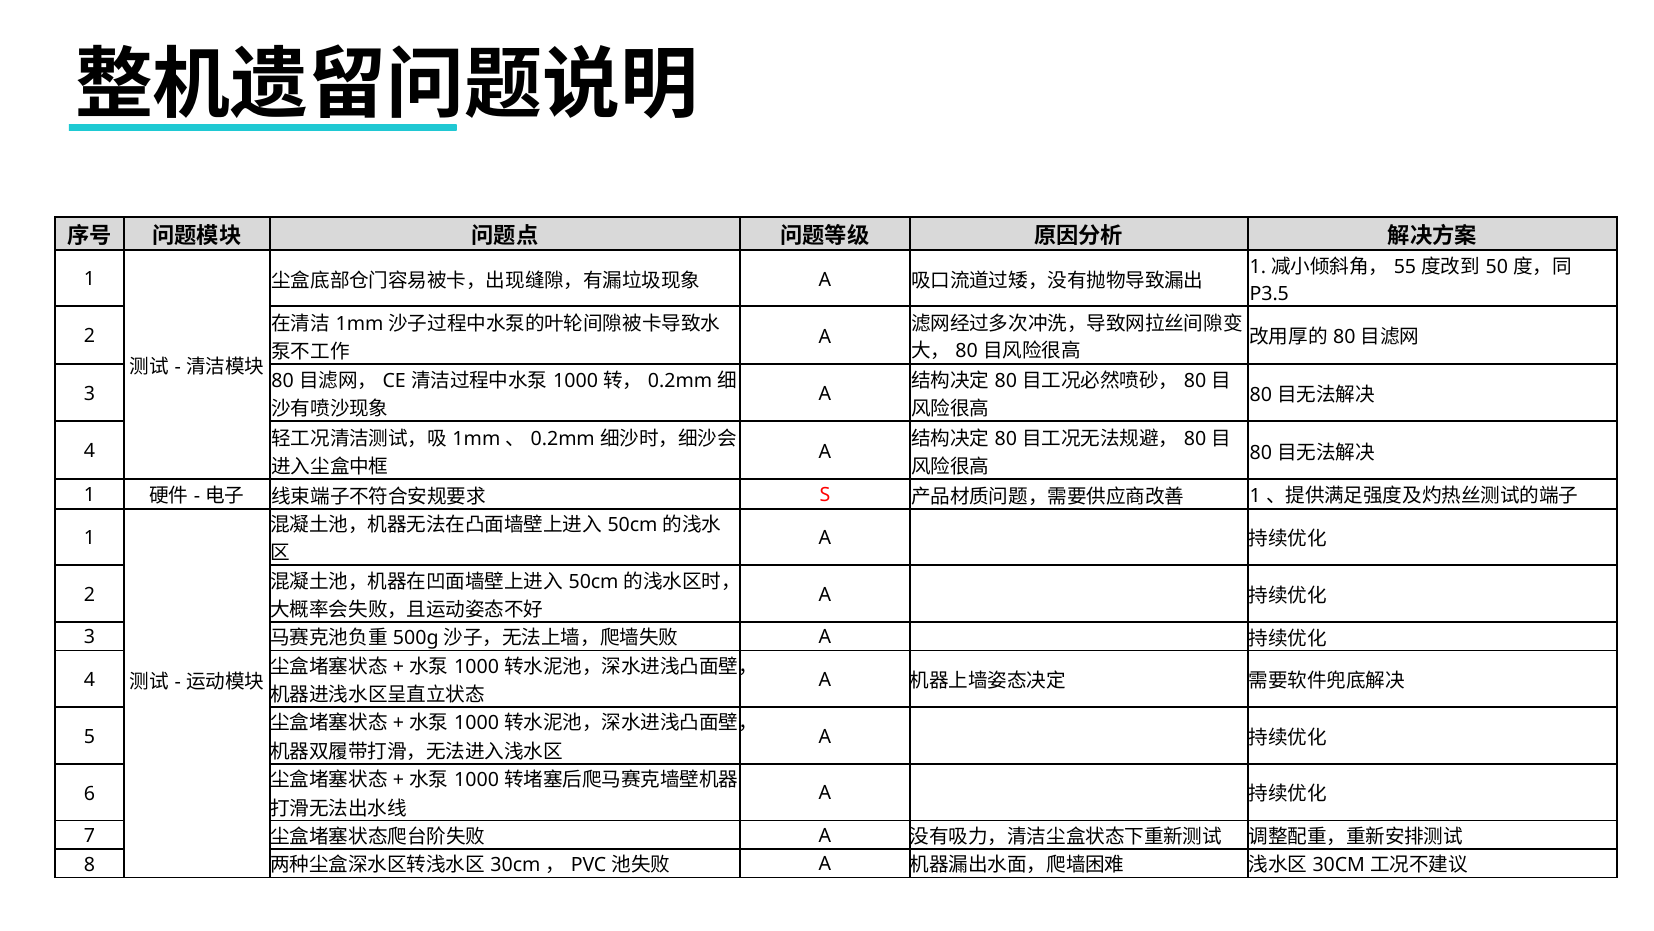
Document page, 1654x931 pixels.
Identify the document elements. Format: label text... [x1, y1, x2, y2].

table_cell 产品材质问题，需要供应商改善 [911, 480, 1247, 508]
table_cell 6 [56, 765, 123, 820]
table_cell 4 [56, 422, 123, 478]
table_cell 持续优化 [1249, 623, 1616, 650]
table_header 问题等级 [741, 218, 909, 249]
table_cell 持续优化 [1249, 566, 1616, 621]
table_cell 结构决定80目工况必然喷砂，80目风险很高 [911, 365, 1247, 420]
table_cell 改用厚的80目滤网 [1249, 307, 1616, 363]
table_cell 1 [56, 480, 123, 508]
table_cell 浅水区30CM工况不建议 [1249, 850, 1616, 877]
table_cell 1、提供满足强度及灼热丝测试的端子 [1249, 480, 1616, 508]
table_cell 需要软件兜底解决 [1249, 651, 1616, 706]
table_header 问题模块 [125, 218, 269, 249]
table_cell 1 [56, 251, 123, 305]
table_cell 1.减小倾斜角，55度改到50度，同P3.5 [1249, 251, 1616, 305]
table_cell 80目无法解决 [1249, 365, 1616, 420]
table_header 原因分析 [911, 218, 1247, 249]
table_cell A [741, 651, 909, 706]
table_cell 持续优化 [1249, 765, 1616, 820]
table_cell S [741, 480, 909, 508]
table_cell [911, 765, 1247, 820]
table_cell 机器上墙姿态决定 [911, 651, 1247, 706]
table_cell 吸口流道过矮，没有抛物导致漏出 [911, 251, 1247, 305]
table_cell 调整配重，重新安排测试 [1249, 821, 1616, 848]
table_cell A [741, 765, 909, 820]
table_cell 3 [56, 365, 123, 420]
table_cell 3 [56, 623, 123, 650]
table_cell [911, 623, 1247, 650]
table_cell 80目无法解决 [1249, 422, 1616, 478]
table_cell A [741, 623, 909, 650]
table_cell 2 [56, 566, 123, 621]
table_cell A [741, 510, 909, 564]
table_cell 滤网经过多次冲洗，导致网拉丝间隙变大，80目风险很高 [911, 307, 1247, 363]
table_cell 马赛克池负重500g沙子，无法上墙，爬墙失败 [271, 623, 739, 650]
table_cell A [741, 365, 909, 420]
table_cell 尘盒堵塞状态+水泵1000转堵塞后爬马赛克墙壁机器打滑无法出水线 [271, 765, 739, 820]
table_cell 尘盒堵塞状态+水泵1000转水泥池，深水进浅凸面壁，机器双履带打滑，无法进入浅水区 [271, 708, 739, 763]
table_cell 在清洁1mm沙子过程中水泵的叶轮间隙被卡导致水泵不工作 [271, 307, 739, 363]
table_cell 80目滤网，CE清洁过程中水泵1000转，0.2mm细沙有喷沙现象 [271, 365, 739, 420]
table_cell A [741, 850, 909, 877]
table_cell 2 [56, 307, 123, 363]
table_cell [911, 510, 1247, 564]
table_cell 机器漏出水面，爬墙困难 [911, 850, 1247, 877]
table_header 问题点 [271, 218, 739, 249]
table_cell 测试-清洁模块 [125, 251, 269, 478]
table_cell [911, 566, 1247, 621]
table_cell 1 [56, 510, 123, 564]
table_cell A [741, 708, 909, 763]
table_header 解决方案 [1249, 218, 1616, 249]
table_cell 4 [56, 651, 123, 706]
text_box [68, 124, 457, 131]
table_cell 7 [56, 821, 123, 848]
table_cell 尘盒底部仓门容易被卡，出现缝隙，有漏垃圾现象 [271, 251, 739, 305]
table_cell A [741, 821, 909, 848]
table_cell 尘盒堵塞状态爬台阶失败 [271, 821, 739, 848]
table_cell 测试-运动模块 [125, 510, 269, 877]
table_cell 没有吸力，清洁尘盒状态下重新测试 [911, 821, 1247, 848]
table_cell A [741, 251, 909, 305]
table_cell 8 [56, 850, 123, 877]
text_box 整机遗留问题说明 [55, 37, 734, 137]
table_cell [911, 708, 1247, 763]
table_cell A [741, 422, 909, 478]
table_cell A [741, 566, 909, 621]
table_cell 持续优化 [1249, 708, 1616, 763]
table_header 序号 [56, 218, 123, 249]
table_cell 轻工况清洁测试，吸1mm、0.2mm细沙时，细沙会进入尘盒中框 [271, 422, 739, 478]
table_cell 5 [56, 708, 123, 763]
table_cell 混凝土池，机器无法在凸面墙壁上进入50cm的浅水区 [271, 510, 739, 564]
table_cell 结构决定80目工况无法规避，80目风险很高 [911, 422, 1247, 478]
table_cell 尘盒堵塞状态+水泵1000转水泥池，深水进浅凸面壁，机器进浅水区呈直立状态 [271, 651, 739, 706]
table_cell 混凝土池，机器在凹面墙壁上进入50cm的浅水区时，大概率会失败，且运动姿态不好 [271, 566, 739, 621]
table_cell 线束端子不符合安规要求 [271, 480, 739, 508]
table_cell 硬件-电子 [125, 480, 269, 508]
table_cell 两种尘盒深水区转浅水区30cm，PVC池失败 [271, 850, 739, 877]
table_cell A [741, 307, 909, 363]
table_cell 持续优化 [1249, 510, 1616, 564]
